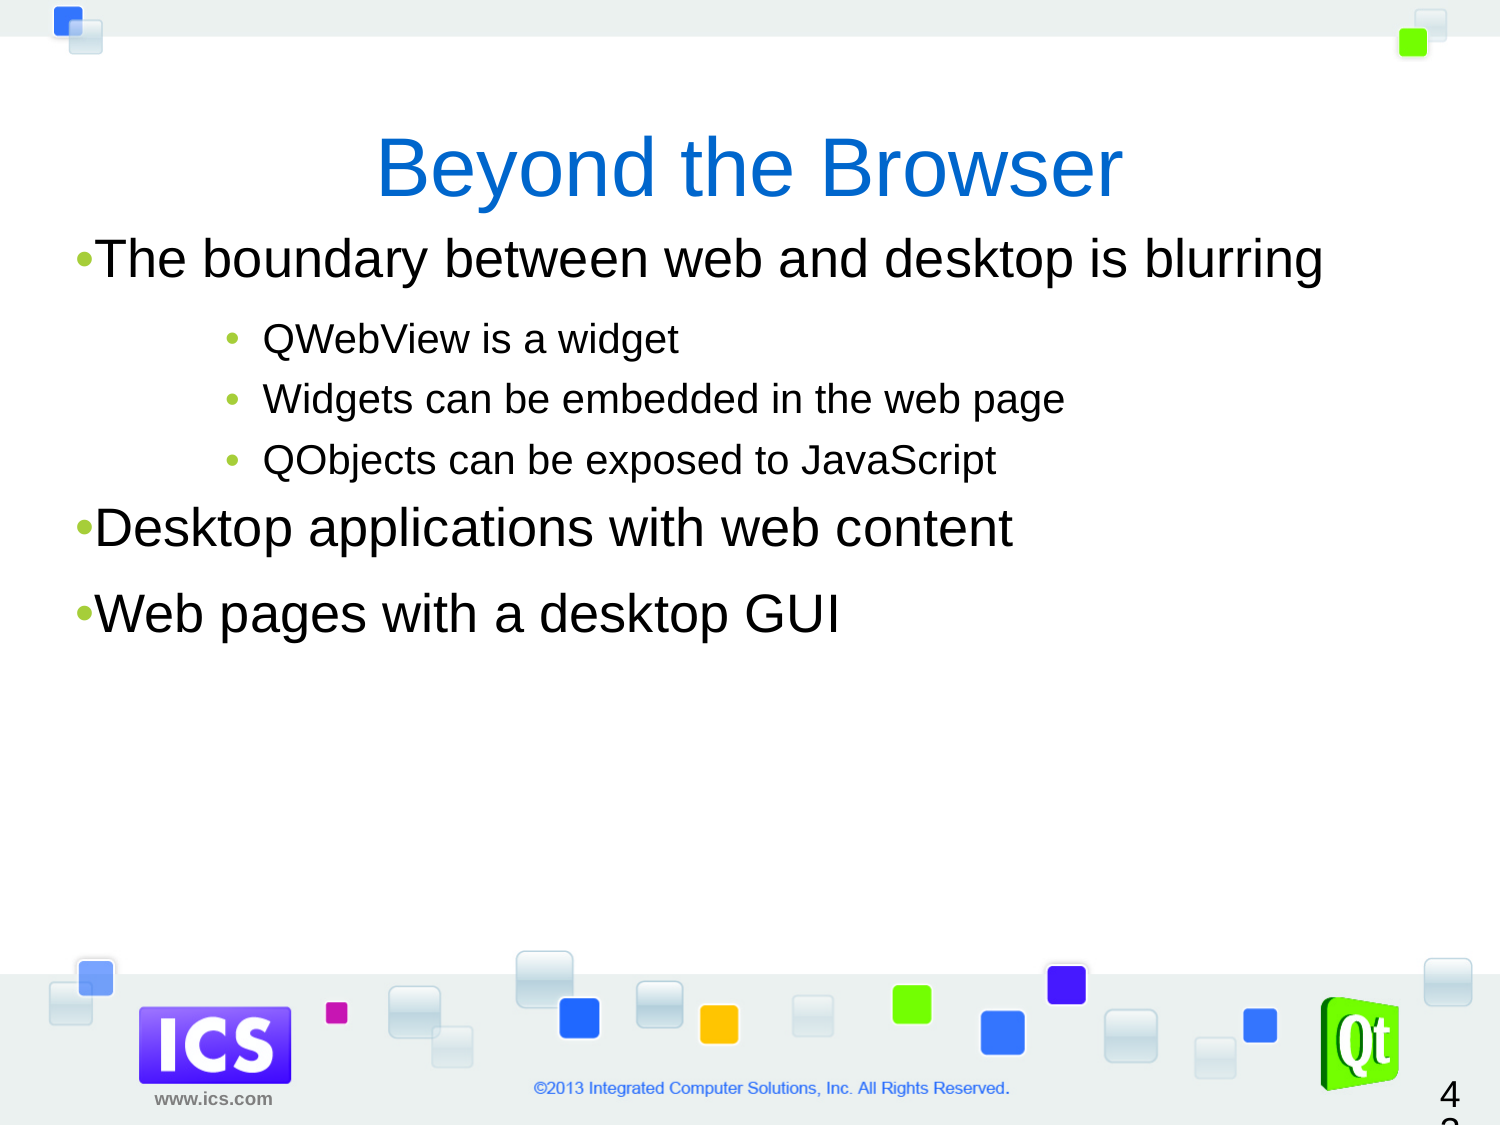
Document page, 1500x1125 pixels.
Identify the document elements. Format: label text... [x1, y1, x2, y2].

picture [1444, 1121, 1454, 1125]
picture [0, 0, 1500, 62]
picture [0, 950, 1500, 1125]
list The boundary between web and desktop is blurring QWebView is a widget Widgets can be embedded in the web page QObjects can be exposed to JavaScript Desktop applications with web content Web pages with a desktop GUI [75, 232, 1426, 976]
title Beyond the Browser [112, 50, 1388, 232]
